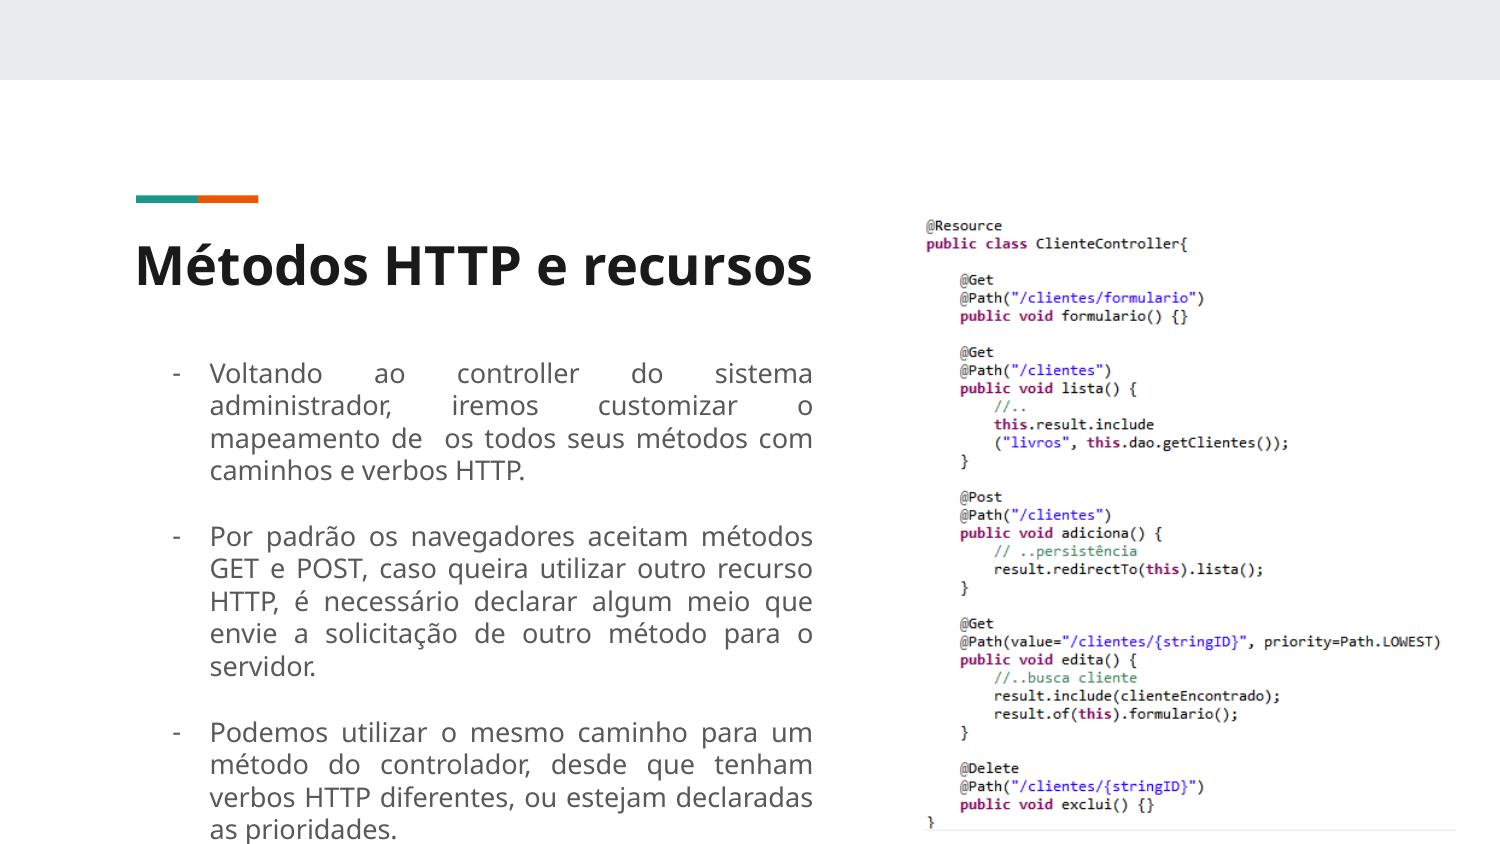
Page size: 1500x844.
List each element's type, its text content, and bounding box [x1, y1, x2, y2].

picture [924, 216, 1456, 831]
title Métodos HTTP e recursos [119, 216, 924, 305]
list Voltando ao controller do sistema administrador, iremos customizar o mapeamento de os todos seus métodos com caminhos e verbos HTTP. Por padrão os navegadores aceitam métodos GET e POST, caso queira utilizar outro recurso HTTP, é necessário declarar algum meio que envie a solicitação de outro método para o servidor. Podemos utilizar o mesmo caminho para um método do controlador, desde que tenham verbos HTTP diferentes, ou estejam declaradas as prioridades. [119, 341, 829, 712]
